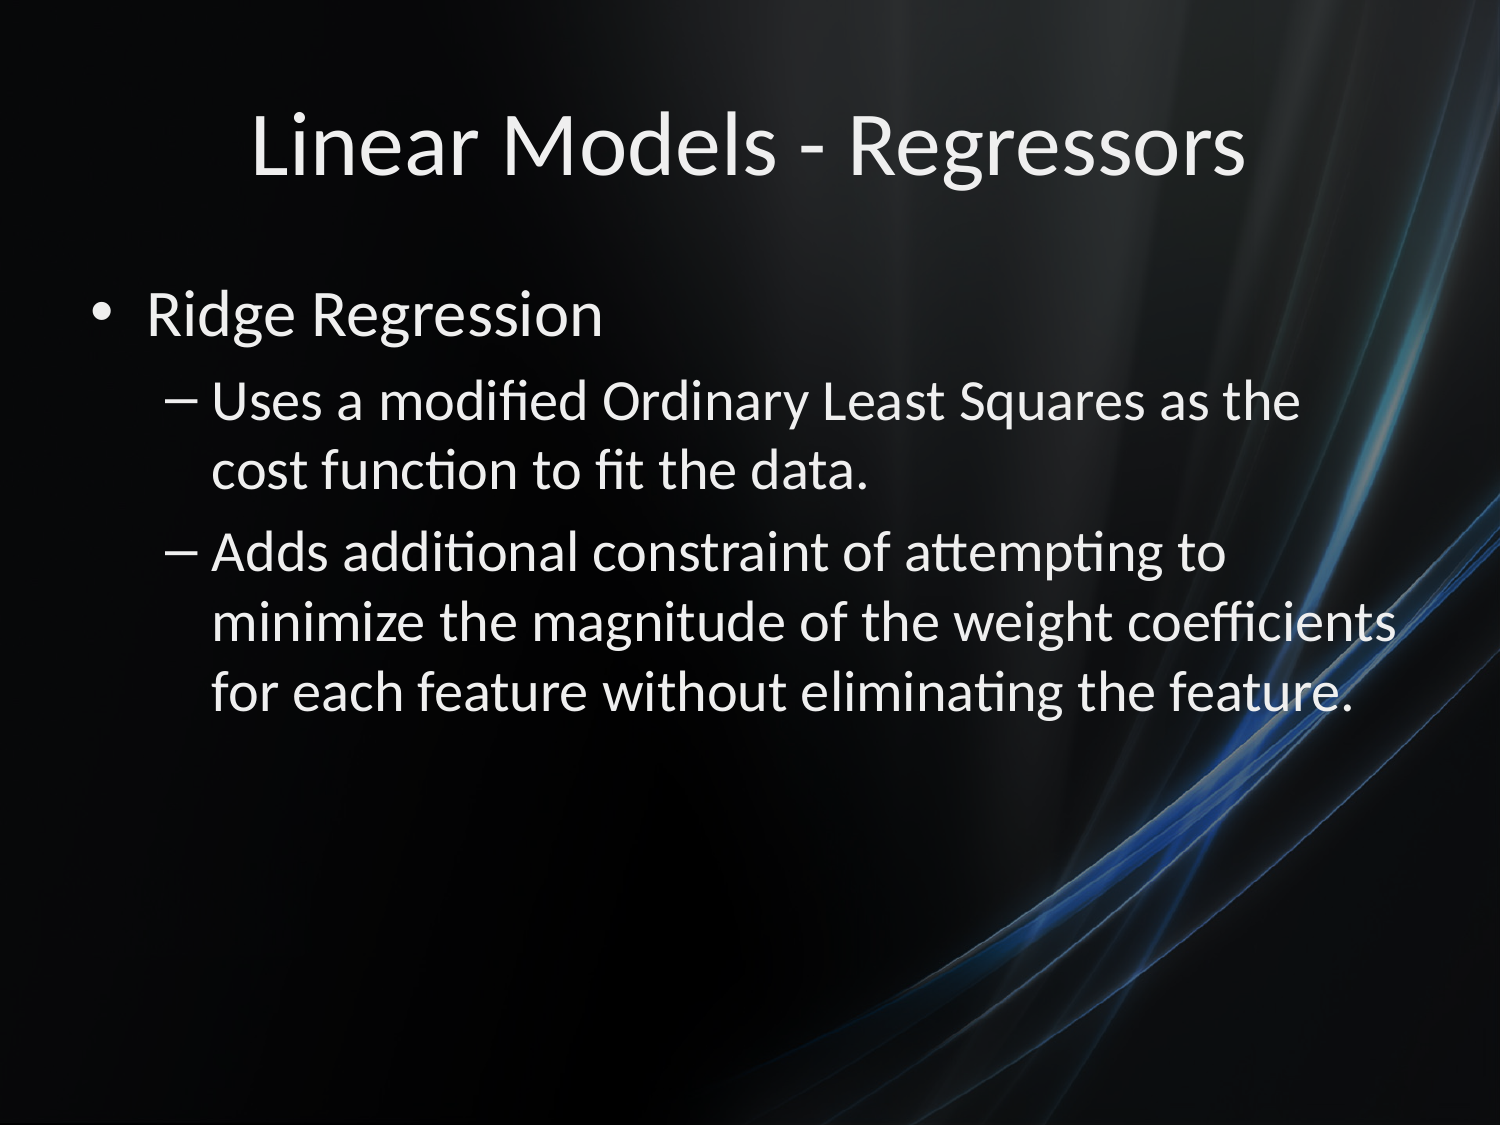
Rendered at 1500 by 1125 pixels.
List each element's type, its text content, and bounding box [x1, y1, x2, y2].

picture [0, 0, 1500, 1125]
list Ridge Regression Uses a modified Ordinary Least Squares as the cost function to fit the data. Adds additional constraint of attempting to minimize the magnitude of the weight coefficients for each feature without eliminating the feature. [75, 262, 1425, 1005]
title Linear Models - Regressors [75, 45, 1425, 233]
